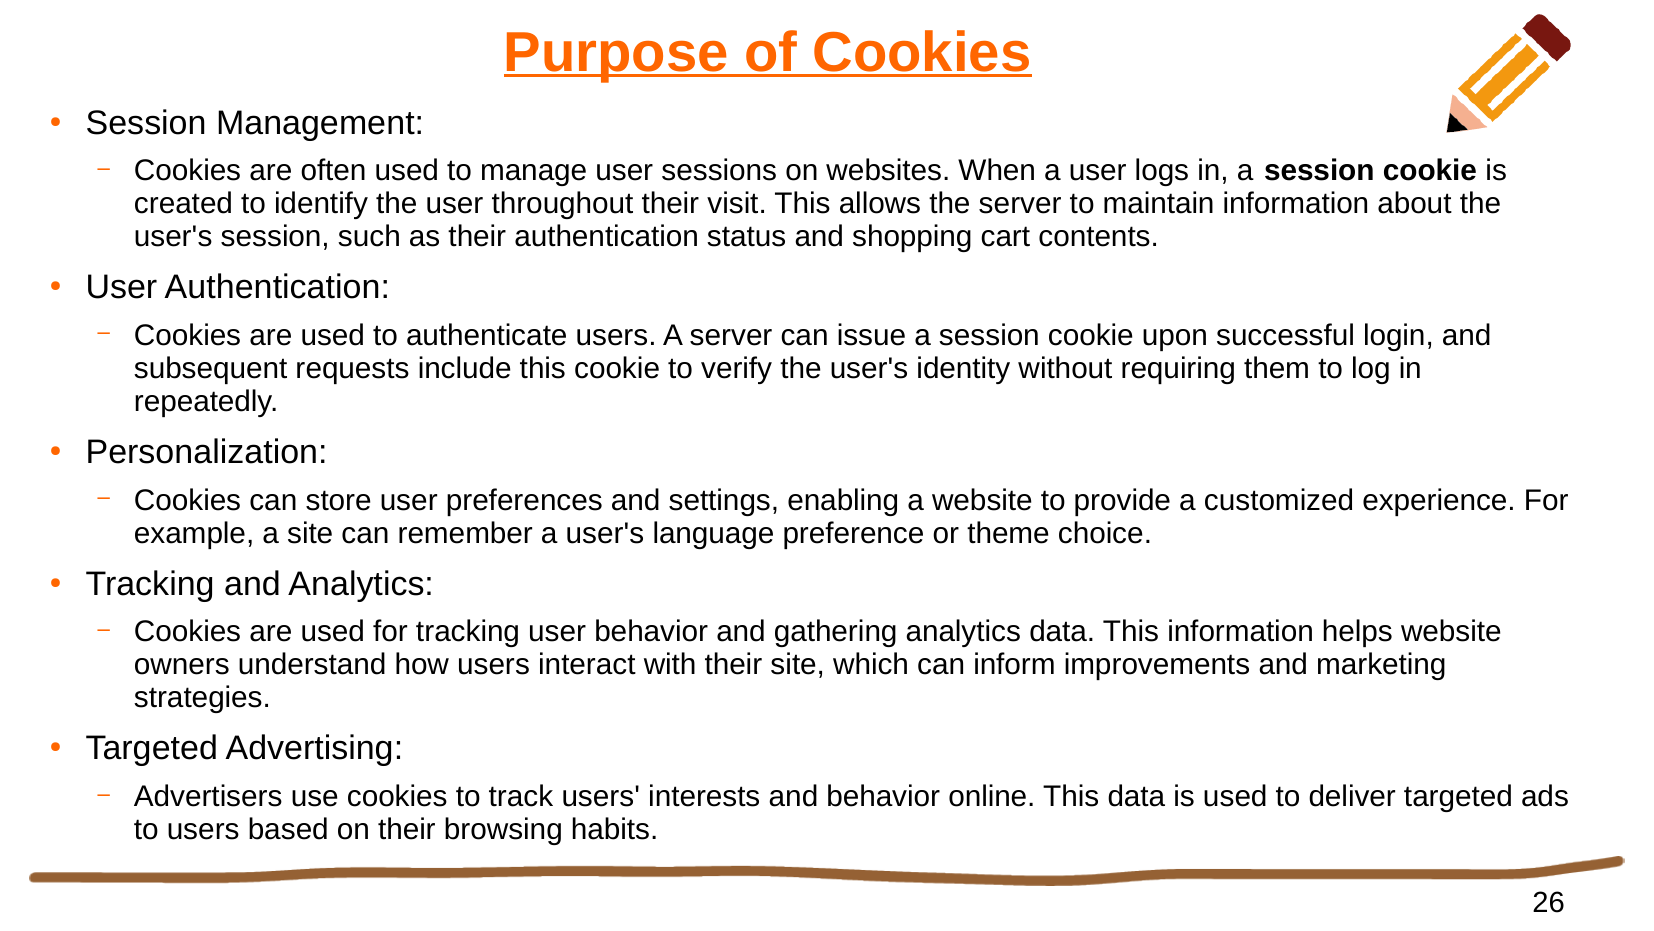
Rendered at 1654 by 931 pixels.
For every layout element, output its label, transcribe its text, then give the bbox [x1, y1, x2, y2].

list Session Management: Cookies are often used to manage user sessions on websites. When a user logs in, a session cookie is created to identify the user throughout their visit. This allows the server to maintain information about the user's session, such as their authentication status and shopping cart contents. User Authentication: Cookies are used to authenticate users. A server can issue a session cookie upon successful login, and subsequent requests include this cookie to verify the user's identity without requiring them to log in repeatedly. Personalization: Cookies can store user preferences and settings, enabling a website to provide a customized experience. For example, a site can remember a user's language preference or theme choice. Tracking and Analytics: Cookies are used for tracking user behavior and gathering analytics data. This information helps website owners understand how users interact with their site, which can inform improvements and marketing strategies. Targeted Advertising: Advertisers use cookies to track users' interests and behavior online. This data is used to deliver targeted ads to users based on their browsing habits. [37, 103, 1576, 857]
picture [29, 856, 1625, 886]
title Purpose of Cookies [88, 0, 1447, 103]
picture [1447, 14, 1571, 103]
